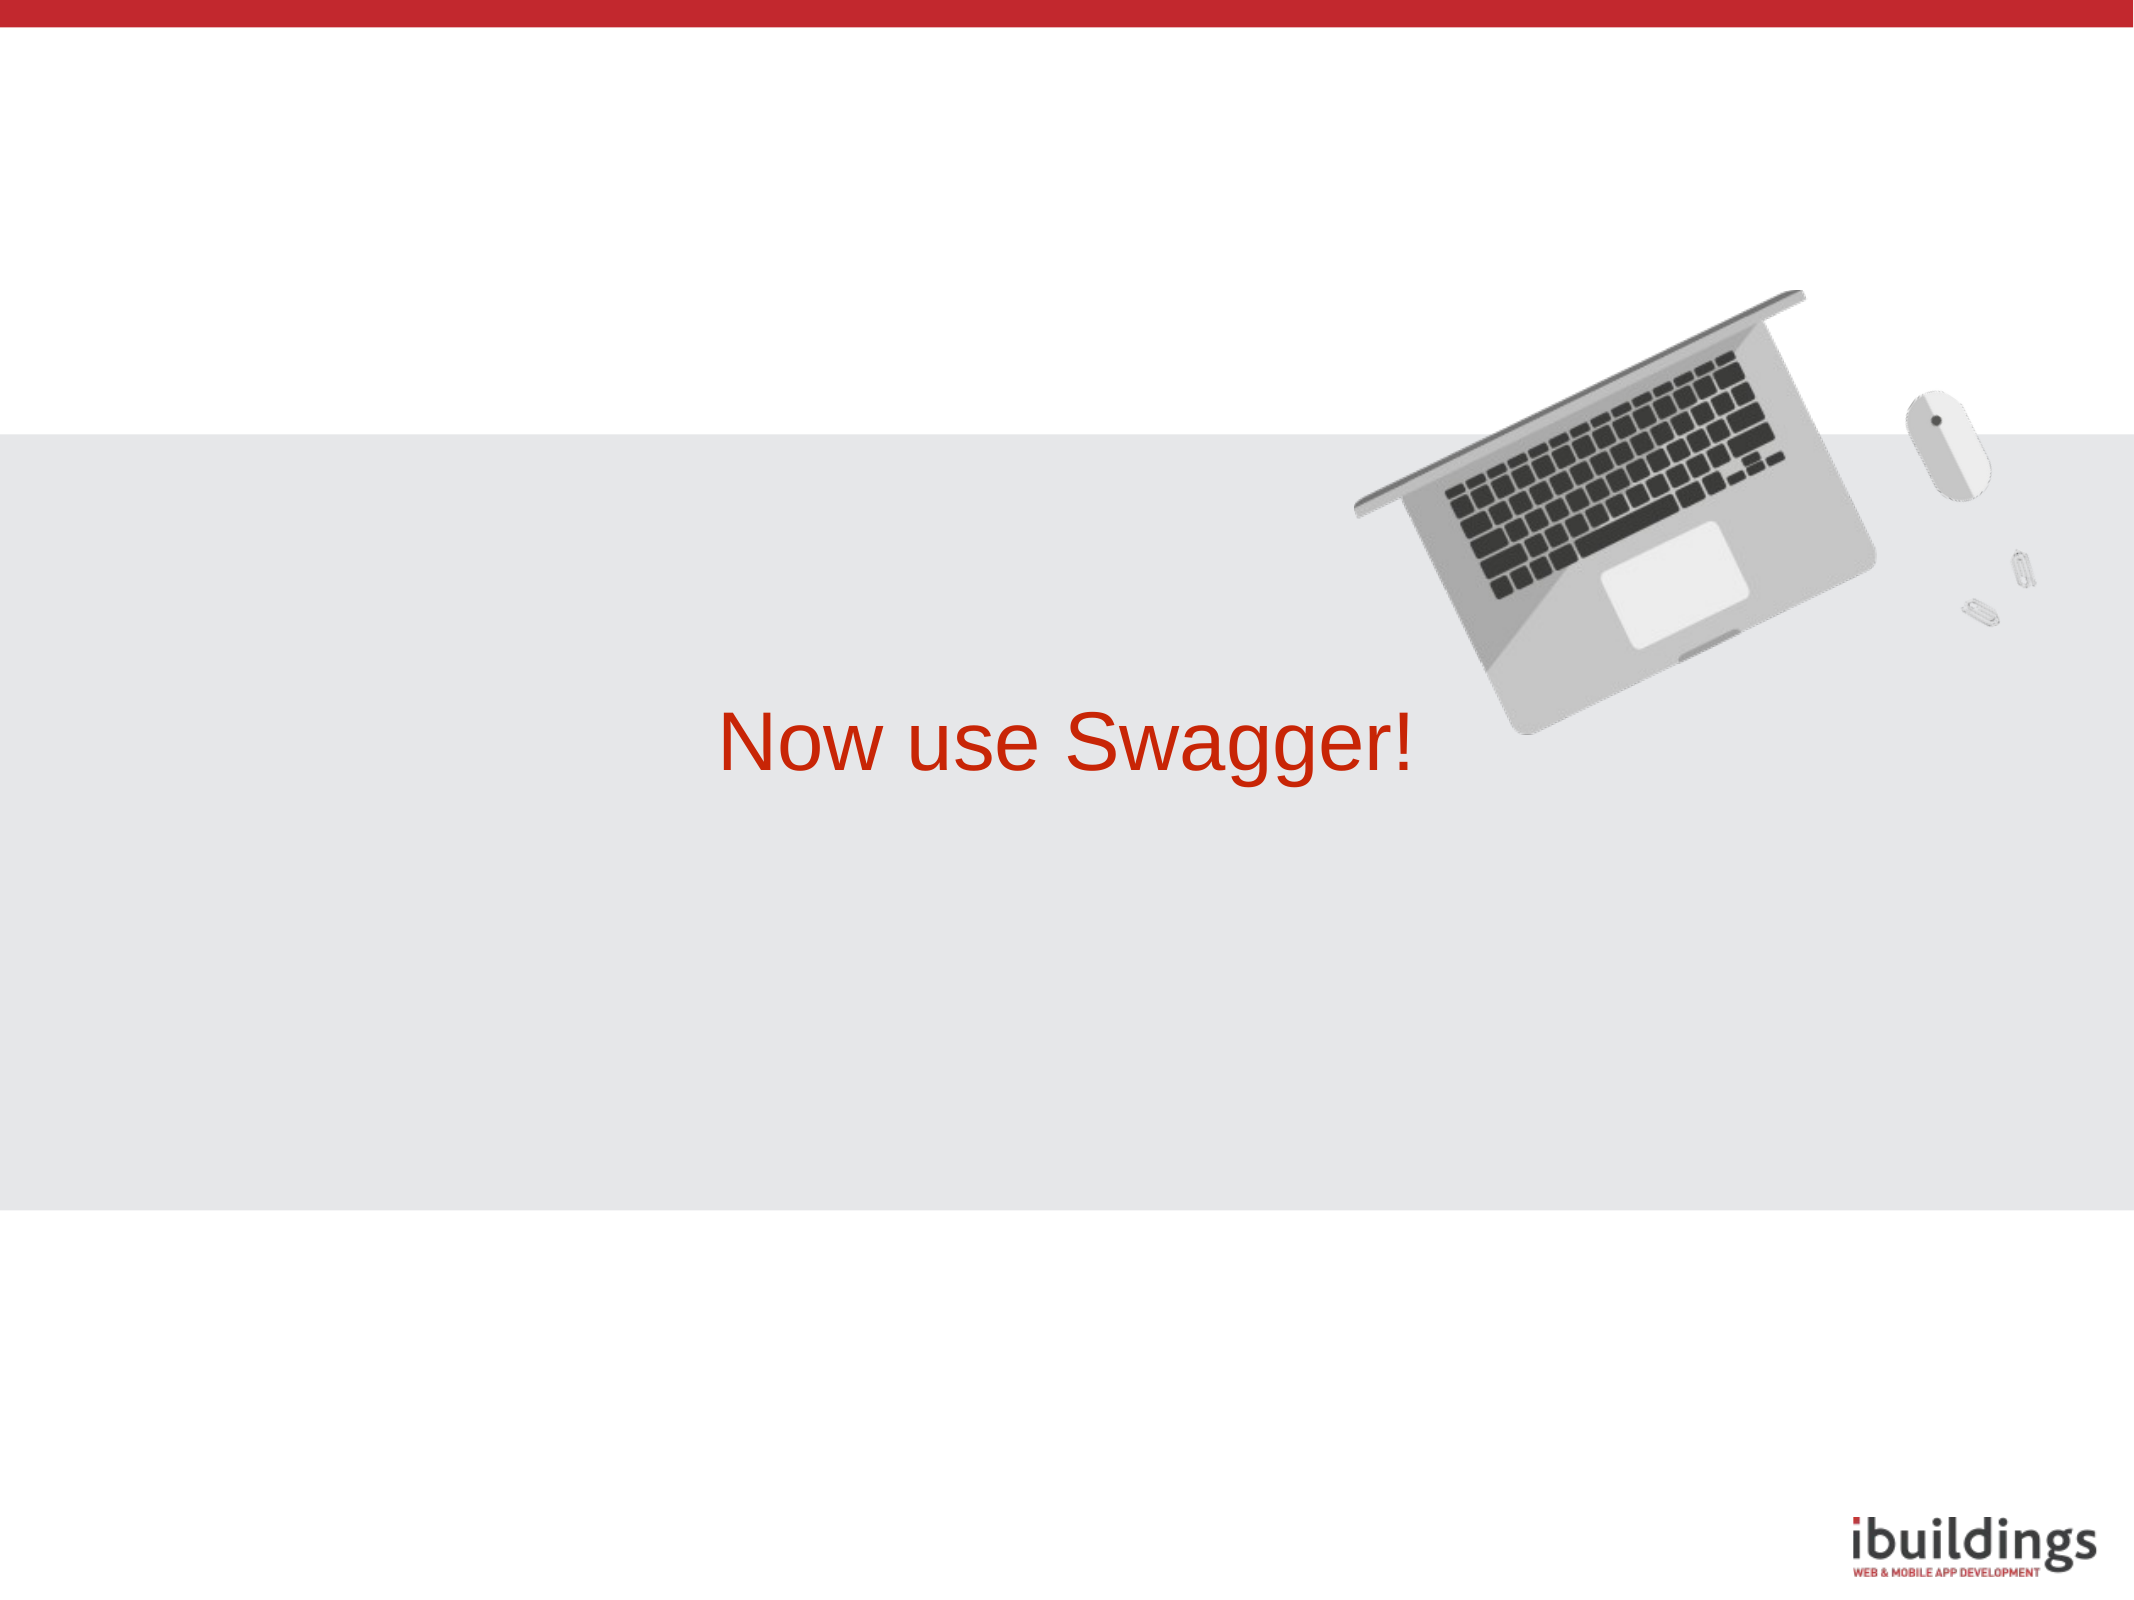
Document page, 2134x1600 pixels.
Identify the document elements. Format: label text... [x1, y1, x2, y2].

picture [2003, 549, 2045, 591]
picture [1960, 593, 2000, 633]
picture [1853, 1517, 2099, 1577]
picture [1354, 290, 2036, 679]
text_box Now use Swagger! [0, 679, 2134, 796]
